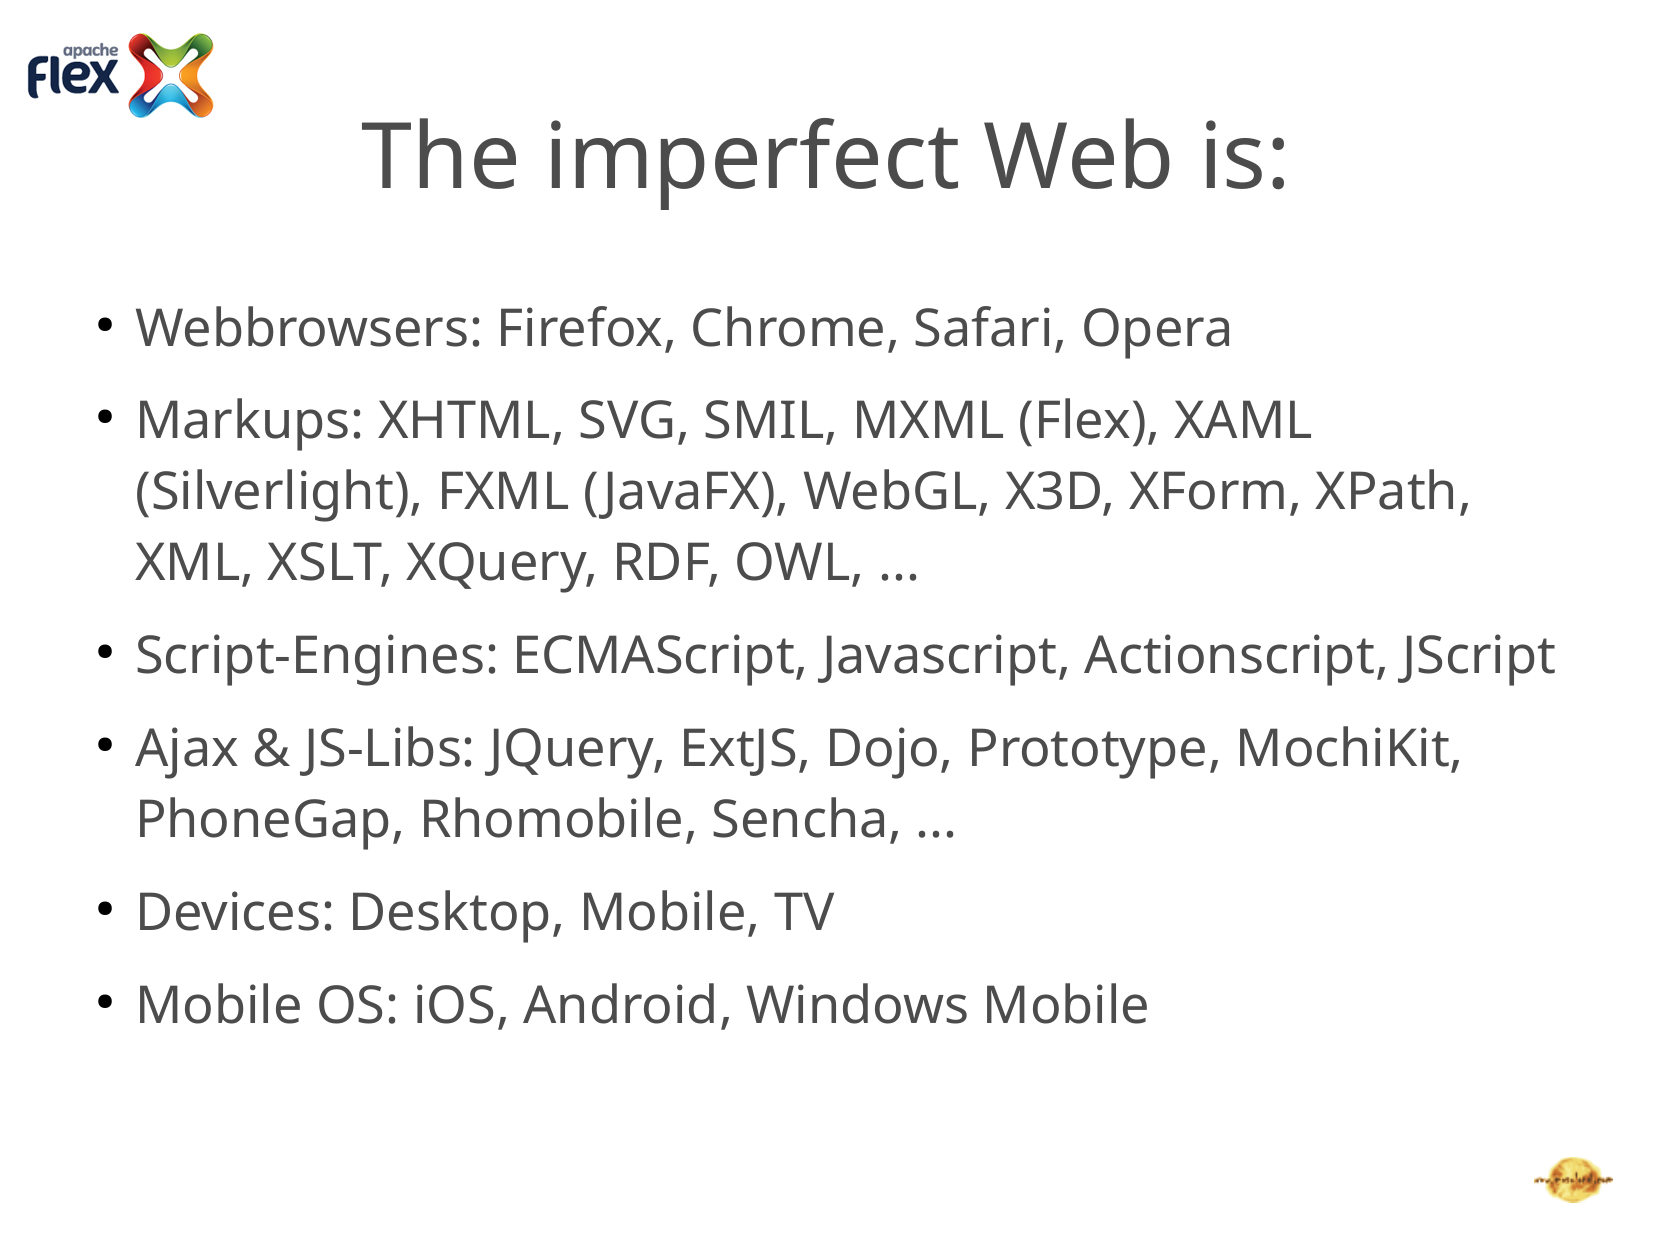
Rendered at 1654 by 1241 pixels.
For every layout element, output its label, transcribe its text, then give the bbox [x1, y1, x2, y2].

list Webbrowsers: Firefox, Chrome, Safari, Opera Markups: XHTML, SVG, SMIL, MXML (Flex), XAML (Silverlight), FXML (JavaFX), WebGL, X3D, XForm, XPath, XML, XSLT, XQuery, RDF, OWL, ... Script-Engines: ECMAScript, Javascript, Actionscript, JScript Ajax & JS-Libs: JQuery, ExtJS, Dojo, Prototype, MochiKit, PhoneGap, Rhomobile, Sencha, ... Devices: Desktop, Mobile, TV Mobile OS: iOS, Android, Windows Mobile [82, 290, 1571, 1094]
picture [25, 25, 215, 125]
picture [1534, 1157, 1613, 1203]
title The imperfect Web is: [82, 49, 1571, 257]
